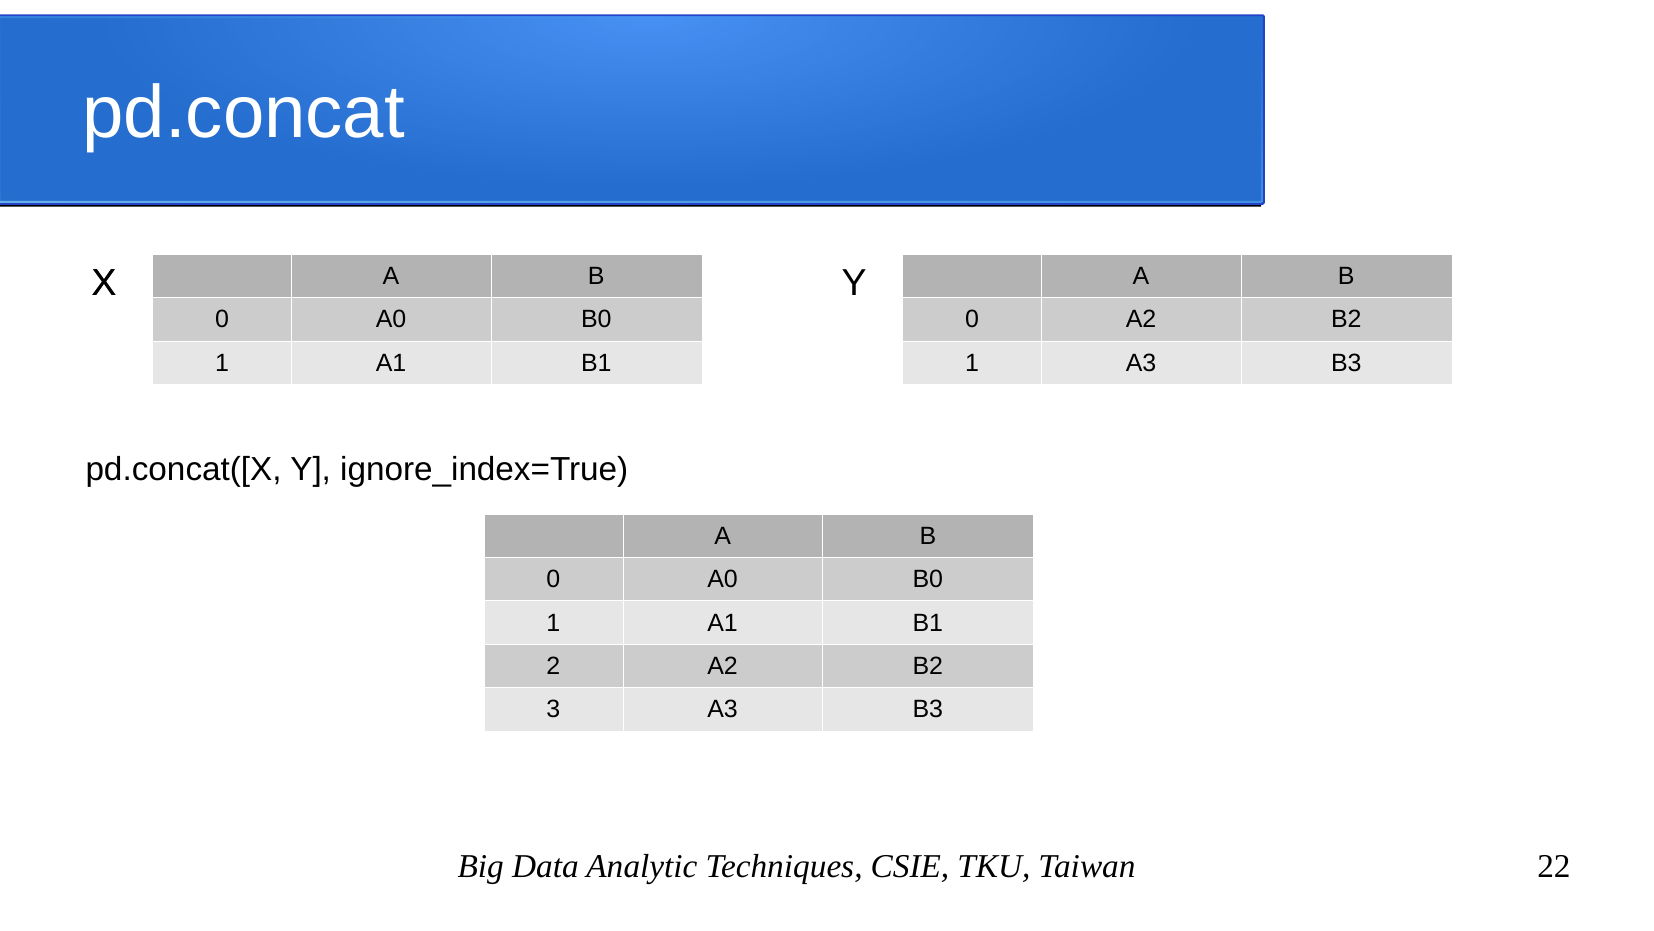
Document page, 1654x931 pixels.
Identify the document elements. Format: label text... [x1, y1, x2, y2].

table_cell A3 [1042, 342, 1241, 384]
text_box Y [826, 253, 909, 311]
table_cell A3 [624, 688, 822, 731]
text_box X [76, 253, 159, 311]
table_cell B0 [492, 298, 702, 341]
table_cell A1 [624, 601, 822, 644]
table_header B [492, 255, 702, 297]
table_cell 0 [153, 298, 291, 341]
table_cell B2 [1242, 298, 1452, 341]
table_cell 1 [153, 342, 291, 384]
text_box pd.concat([X, Y], ignore_index=True) [70, 442, 693, 508]
table_cell B1 [492, 342, 702, 384]
table_cell A0 [292, 298, 491, 341]
table_cell B3 [823, 688, 1033, 731]
table_cell 1 [903, 342, 1041, 384]
table_cell A2 [624, 645, 822, 687]
table_header [159, 255, 291, 297]
table_cell A0 [624, 558, 822, 600]
table_cell 0 [485, 558, 623, 600]
table_header B [823, 515, 1033, 557]
table_cell B0 [823, 558, 1033, 600]
title pd.concat [82, 35, 1235, 189]
table_cell B1 [823, 601, 1033, 644]
table_cell A1 [292, 342, 491, 384]
table_header [485, 515, 623, 557]
table_cell A2 [1042, 298, 1241, 341]
table_cell 2 [485, 645, 623, 687]
table_cell B2 [823, 645, 1033, 687]
table_header [909, 255, 1041, 297]
table_header B [1242, 255, 1452, 297]
table_header A [292, 255, 491, 297]
table_cell 0 [903, 298, 1041, 341]
table_header A [624, 515, 822, 557]
table_cell 3 [485, 688, 623, 731]
table_header A [1042, 255, 1241, 297]
table_cell 1 [485, 601, 623, 644]
table_cell B3 [1242, 342, 1452, 384]
